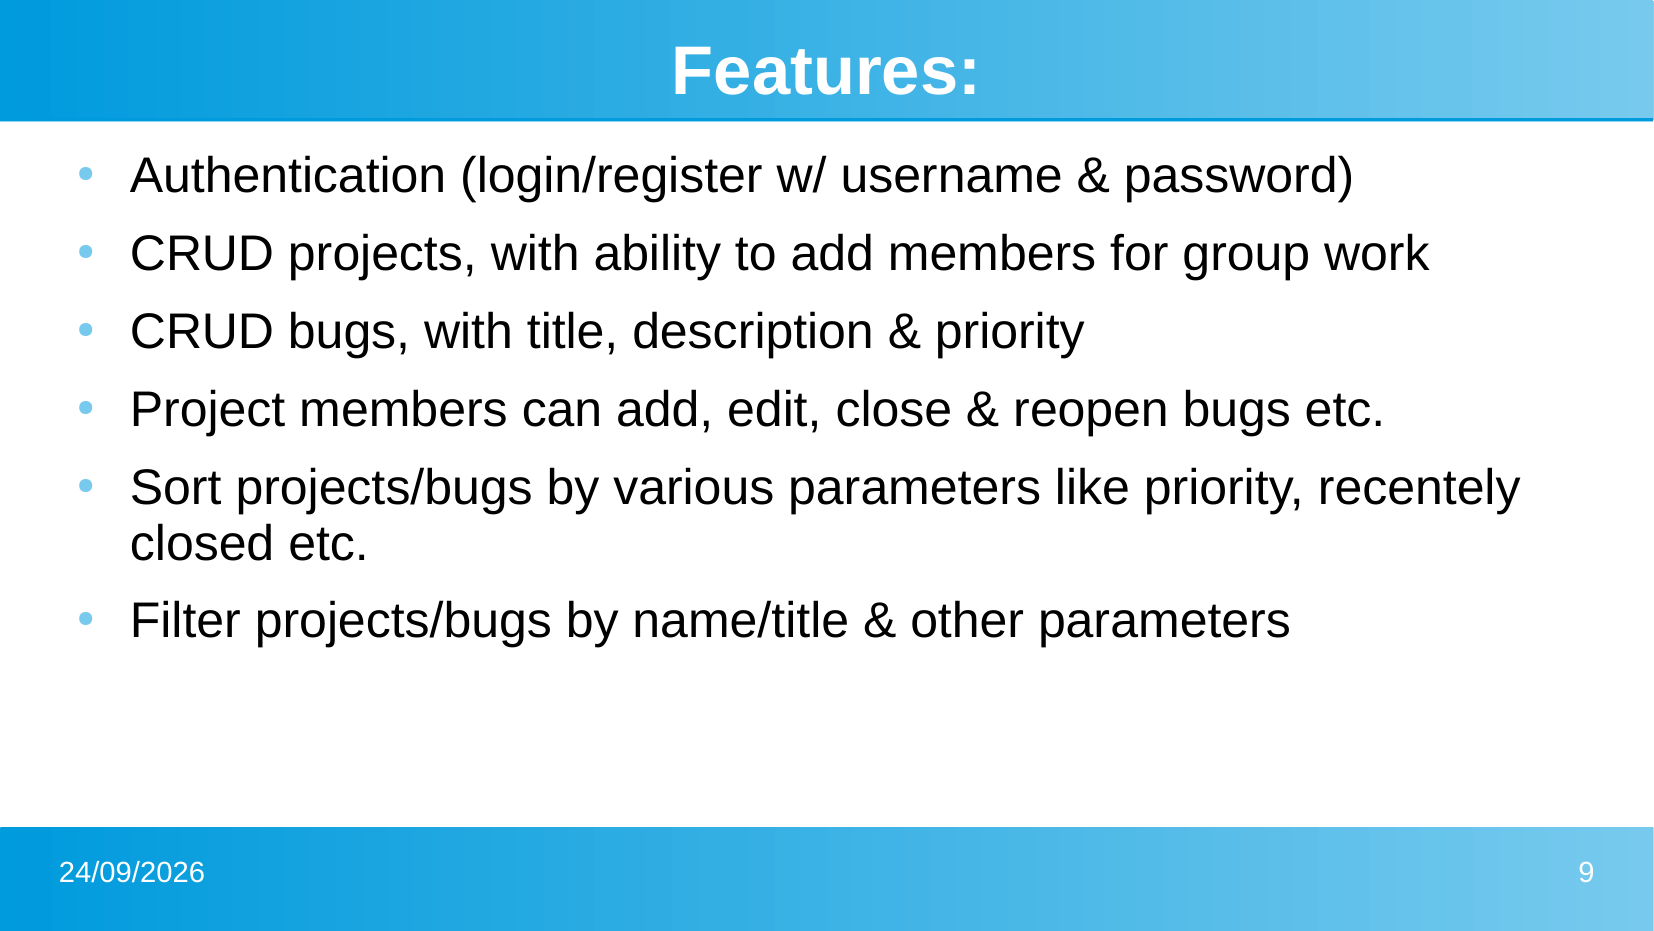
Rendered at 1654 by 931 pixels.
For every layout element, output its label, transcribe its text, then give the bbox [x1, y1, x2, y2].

list Authentication (login/register w/ username & password) CRUD projects, with ability to add members for group work CRUD bugs, with title, description & priority Project members can add, edit, close & reopen bugs etc. Sort projects/bugs by various parameters like priority, recentely closed etc. Filter projects/bugs by name/title & other parameters [59, 147, 1595, 739]
title Features: [59, 31, 1595, 111]
